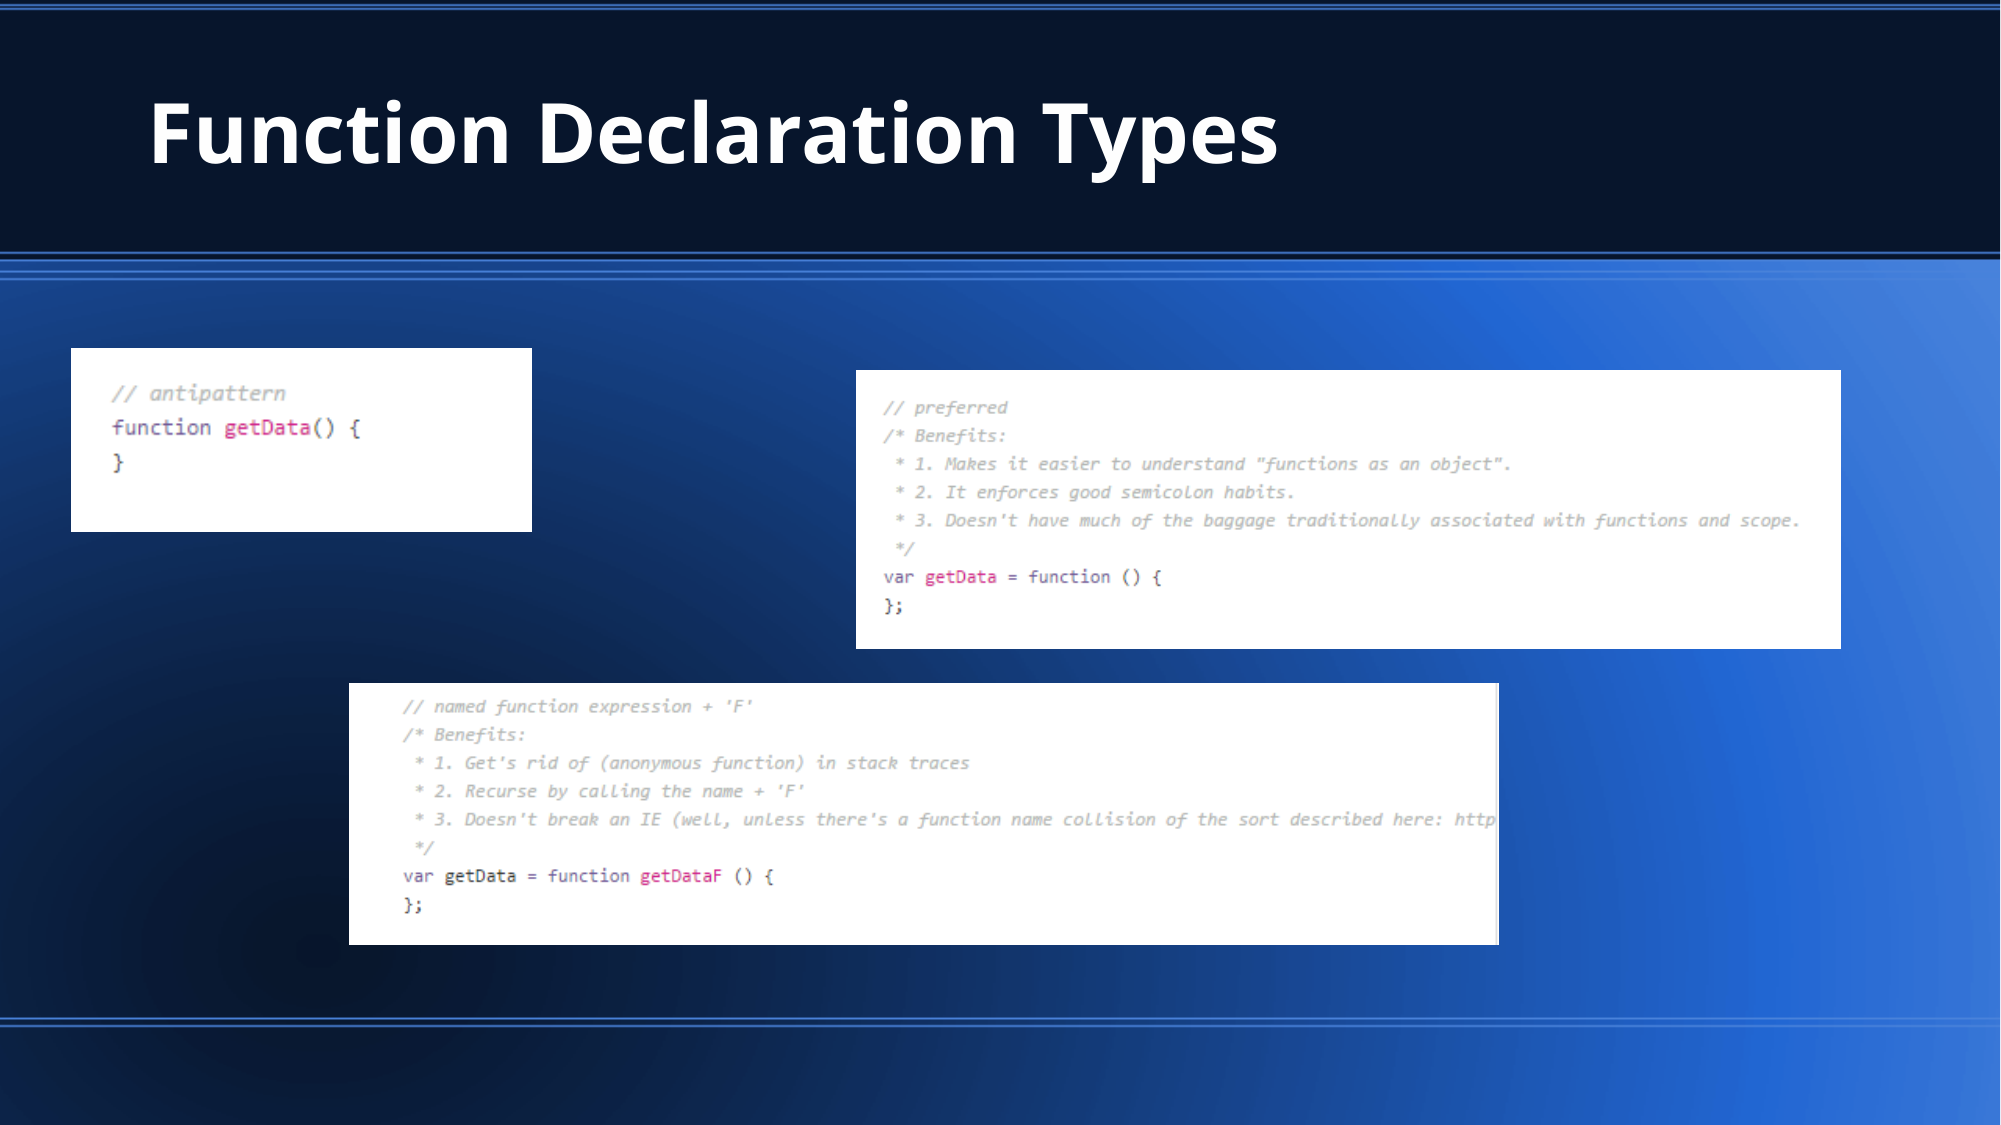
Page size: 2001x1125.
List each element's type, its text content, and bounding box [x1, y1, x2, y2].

picture [0, 0, 2001, 1125]
title Function Declaration Types [132, 73, 1868, 233]
